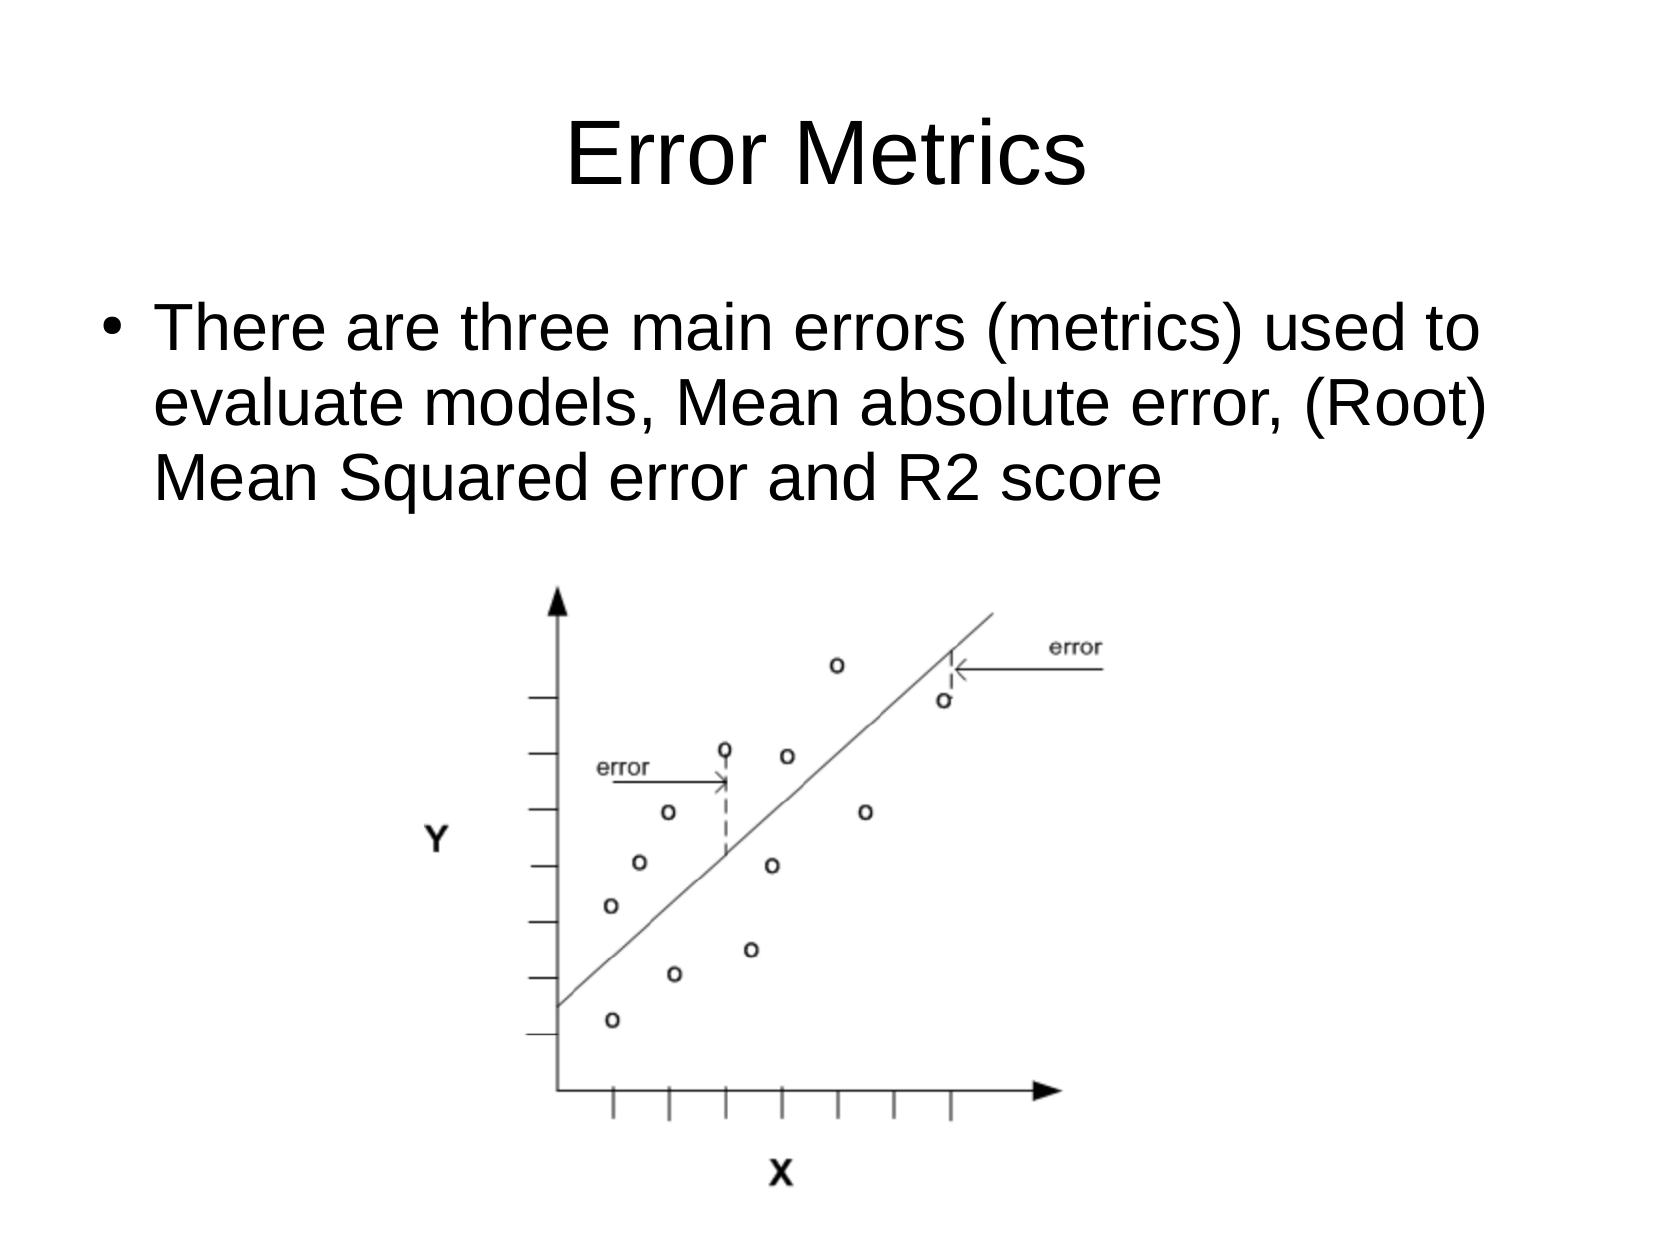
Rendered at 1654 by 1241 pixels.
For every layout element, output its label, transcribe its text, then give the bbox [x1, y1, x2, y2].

picture [420, 569, 1111, 1191]
list There are three main errors (metrics) used to evaluate models, Mean absolute error, (Root) Mean Squared error and R2 score [82, 290, 1571, 541]
title Error Metrics [82, 49, 1571, 257]
